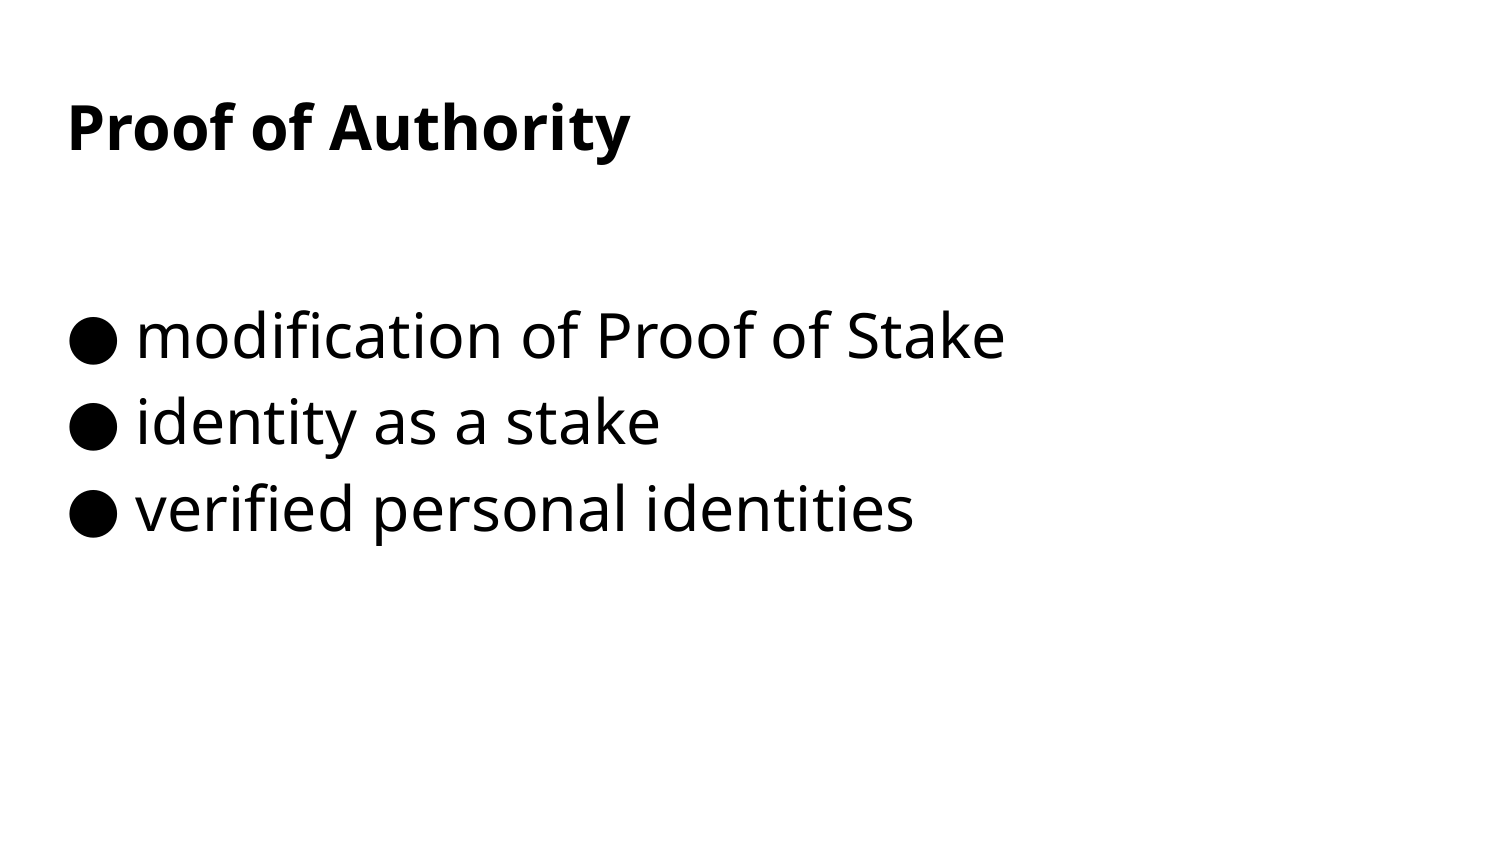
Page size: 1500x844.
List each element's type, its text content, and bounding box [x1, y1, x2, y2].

title Proof of Authority [51, 72, 1449, 176]
list modification of Proof of Stake identity as a stake verified personal identities [45, 269, 1444, 831]
